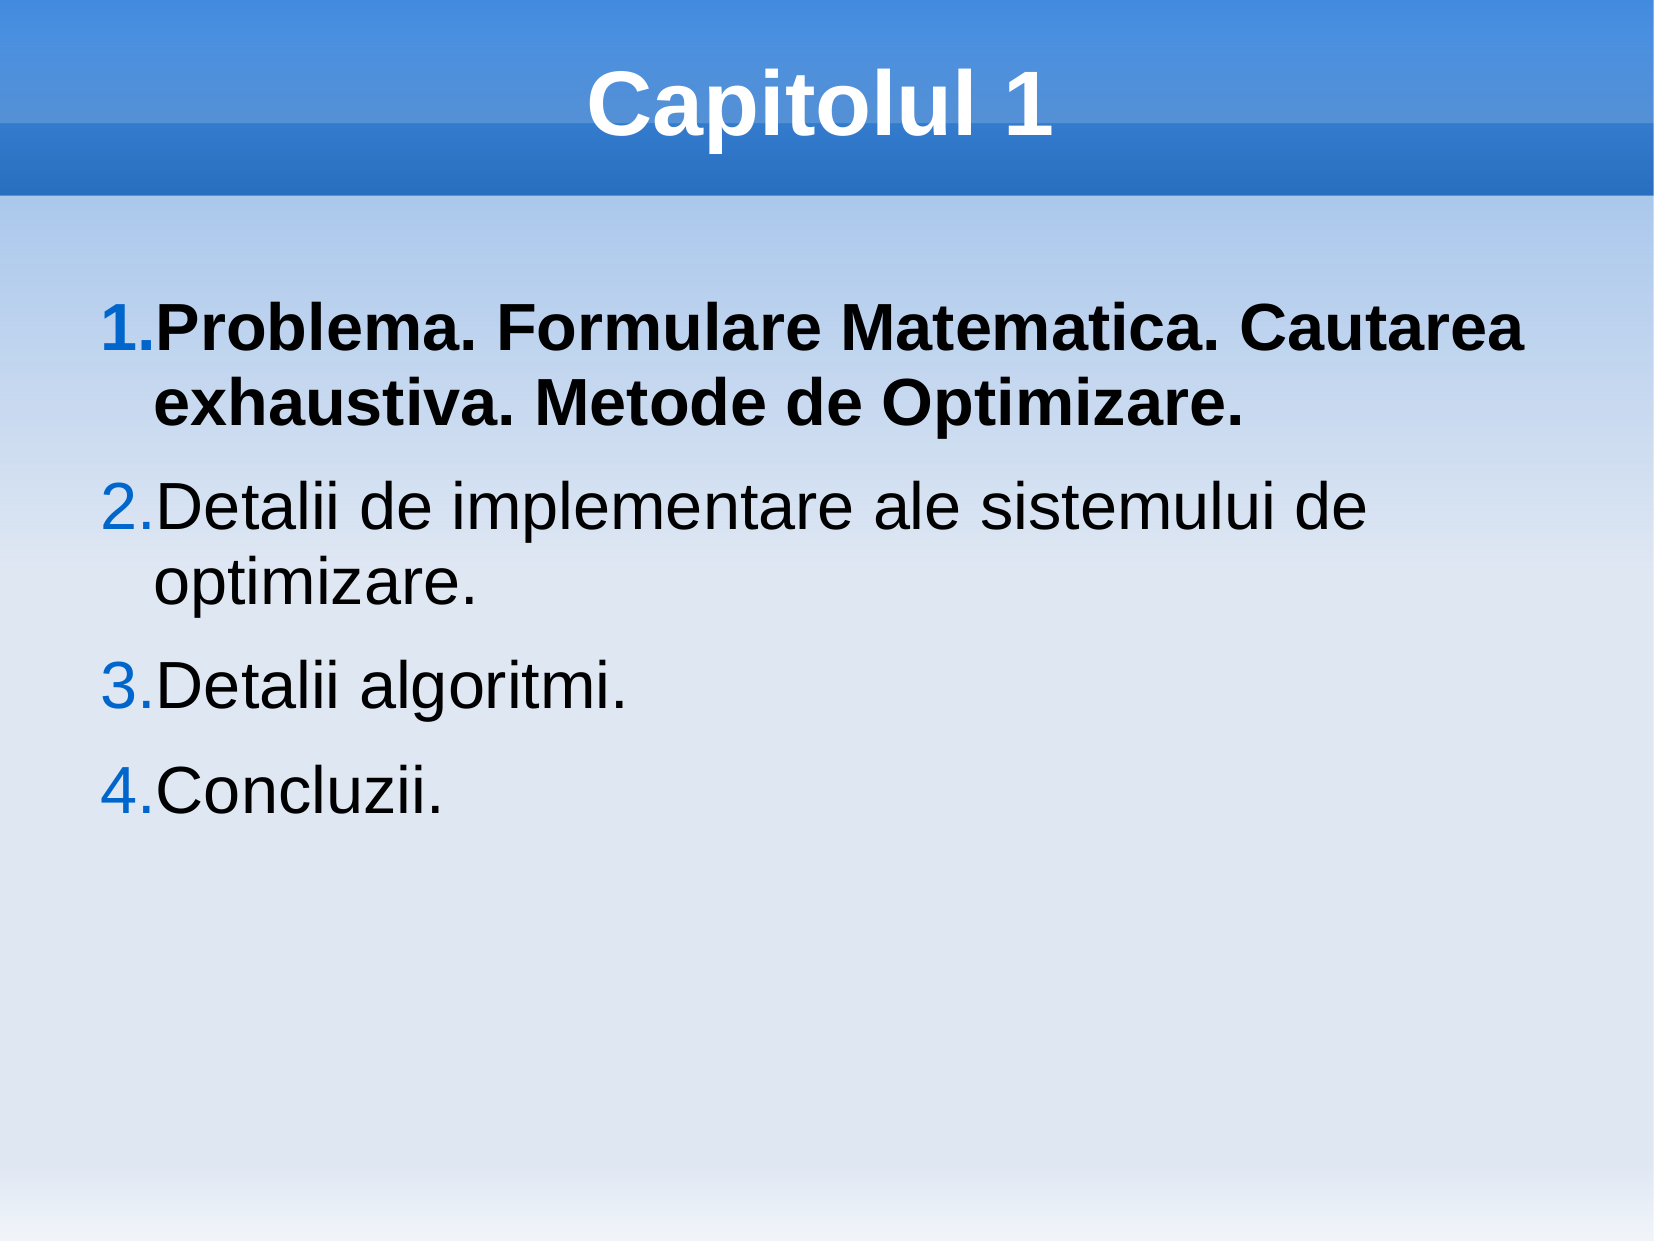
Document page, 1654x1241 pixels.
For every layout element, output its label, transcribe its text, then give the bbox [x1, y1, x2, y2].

picture [0, 0, 1654, 1241]
list Problema. Formulare Matematica. Cautarea exhaustiva. Metode de Optimizare. Detalii de implementare ale sistemului de optimizare. Detalii algoritmi. Concluzii. [82, 290, 1571, 1094]
title Capitolul 1 [76, 7, 1565, 200]
